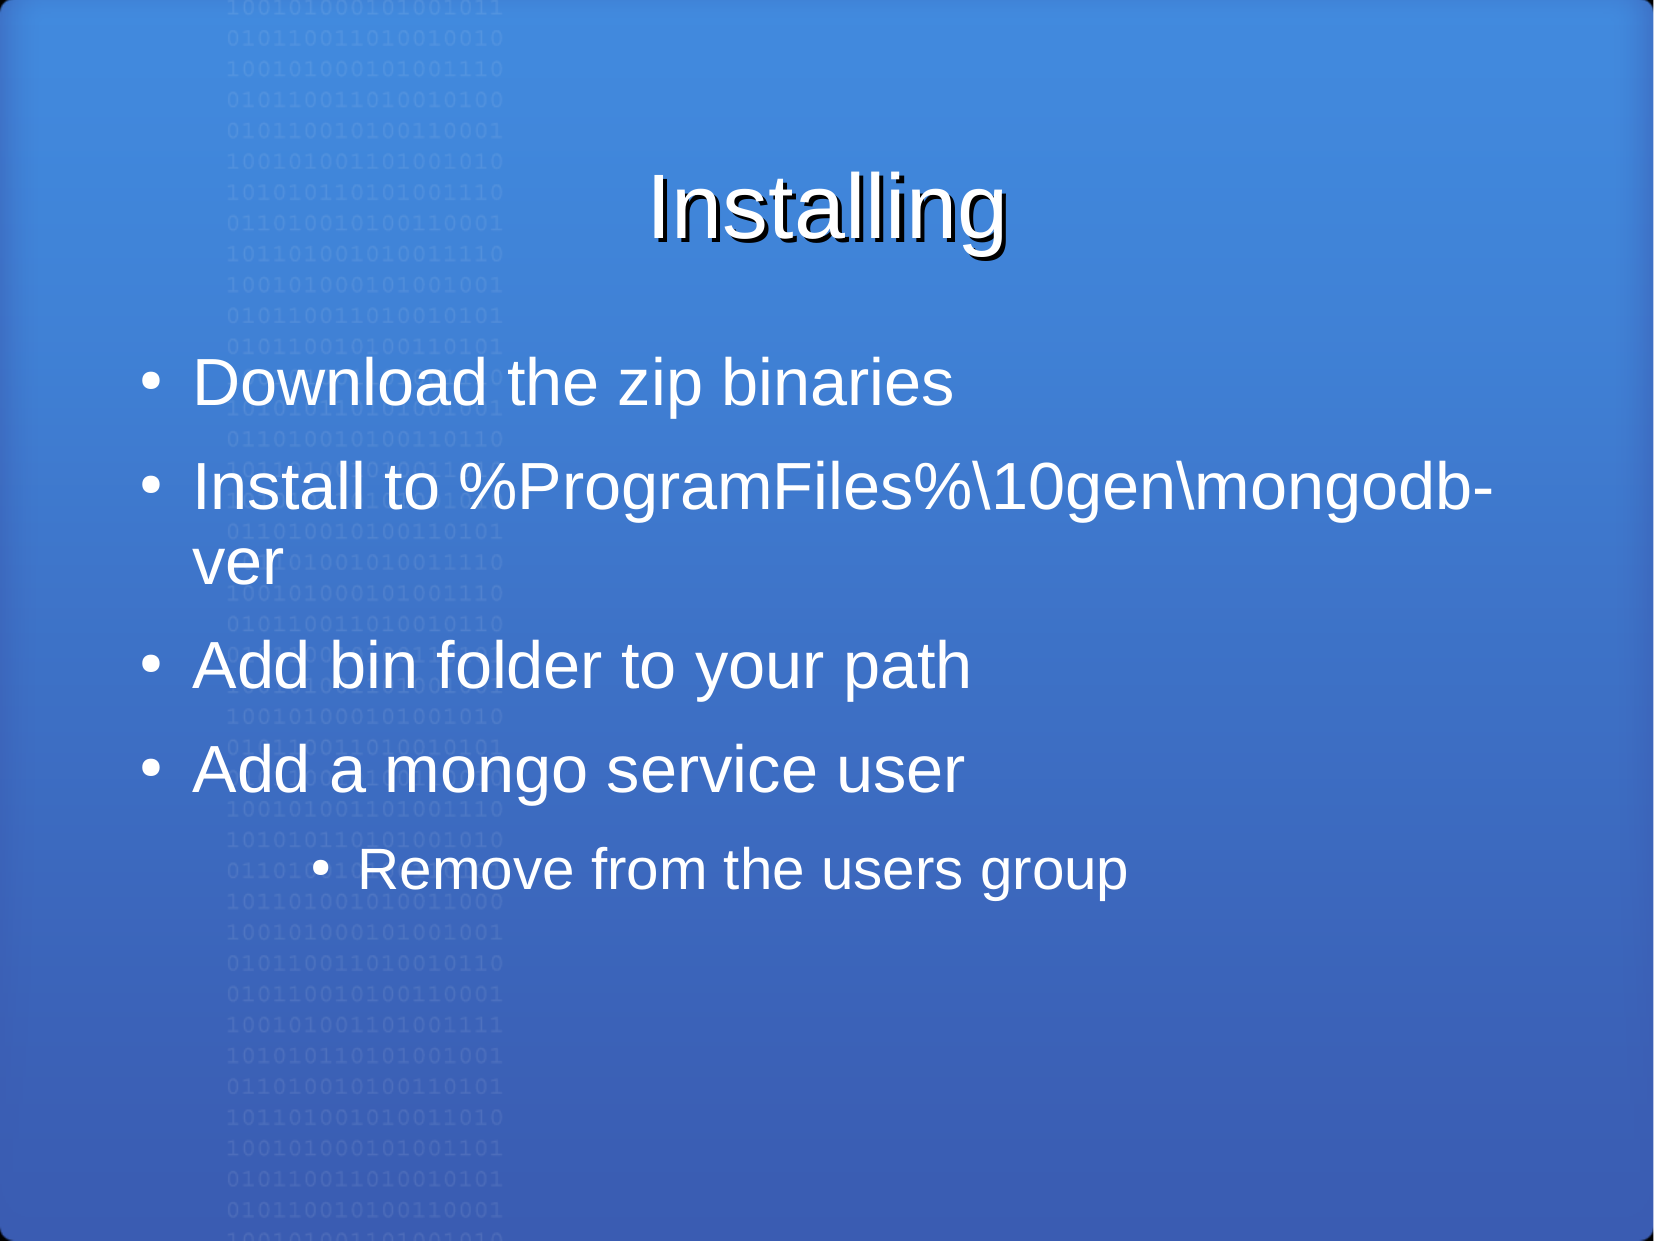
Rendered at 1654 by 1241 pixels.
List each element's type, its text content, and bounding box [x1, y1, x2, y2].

picture [0, 0, 1654, 1241]
title Installing [121, 110, 1534, 303]
list Download the zip binaries Install to %ProgramFiles%\10gen\mongodb-ver Add bin folder to your path Add a mongo service user Remove from the users group [121, 344, 1534, 1112]
